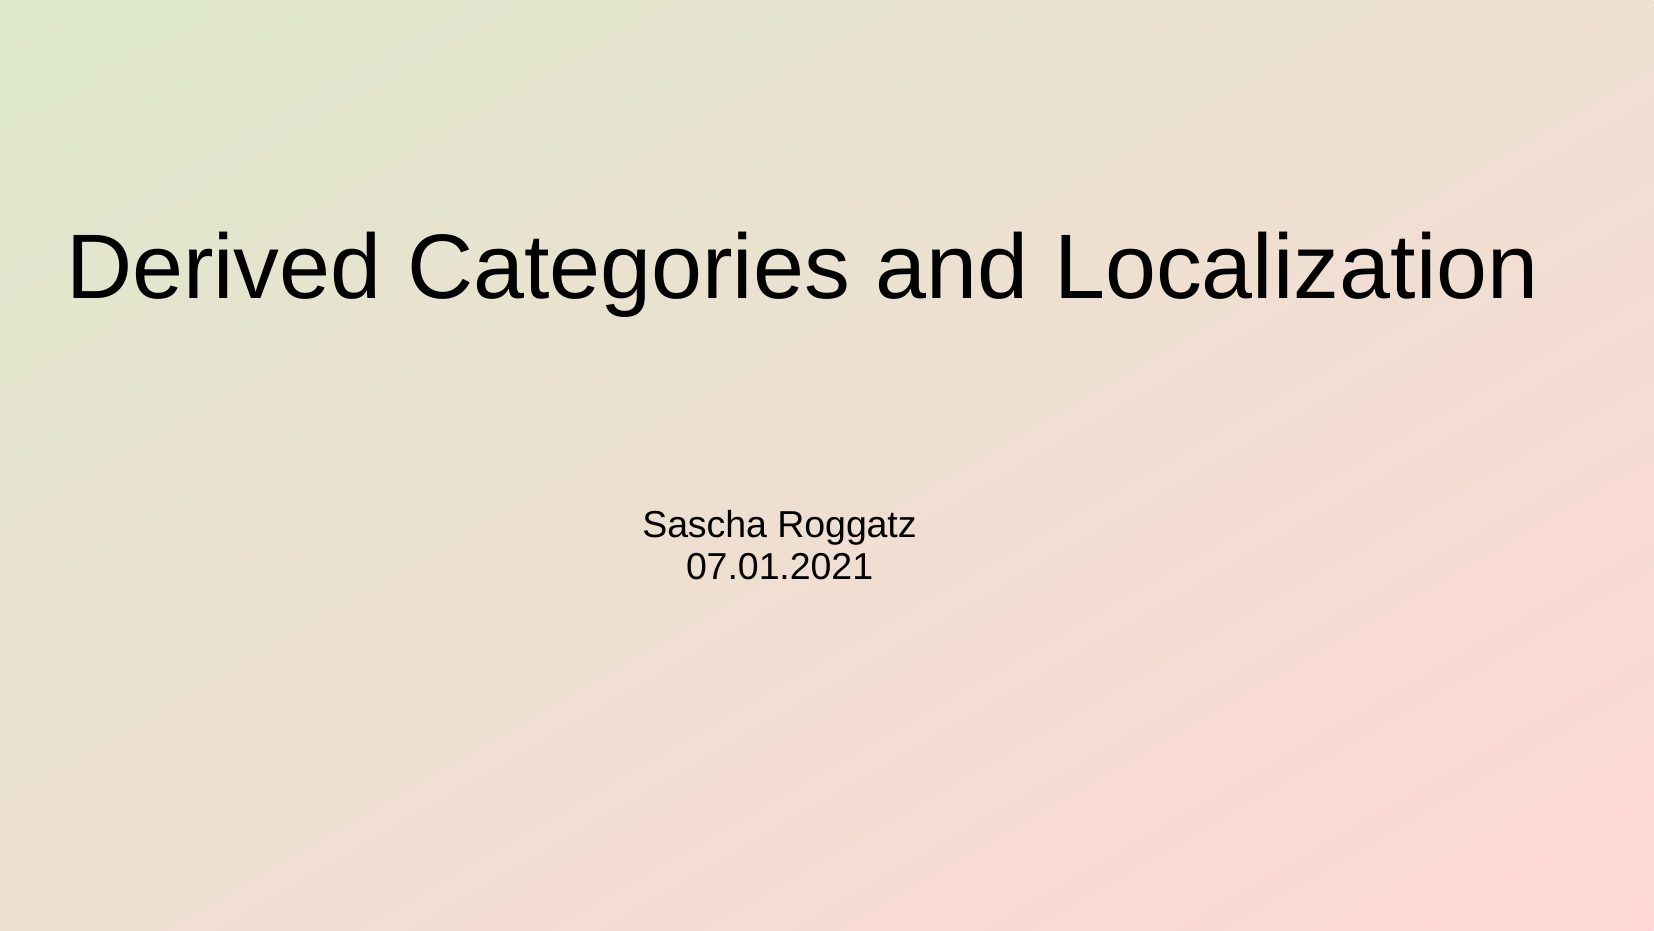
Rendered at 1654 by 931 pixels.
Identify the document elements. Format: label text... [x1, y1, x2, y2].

text_box Sascha Roggatz 07.01.2021 [625, 496, 934, 595]
title Derived Categories and Localization [59, 188, 1548, 345]
